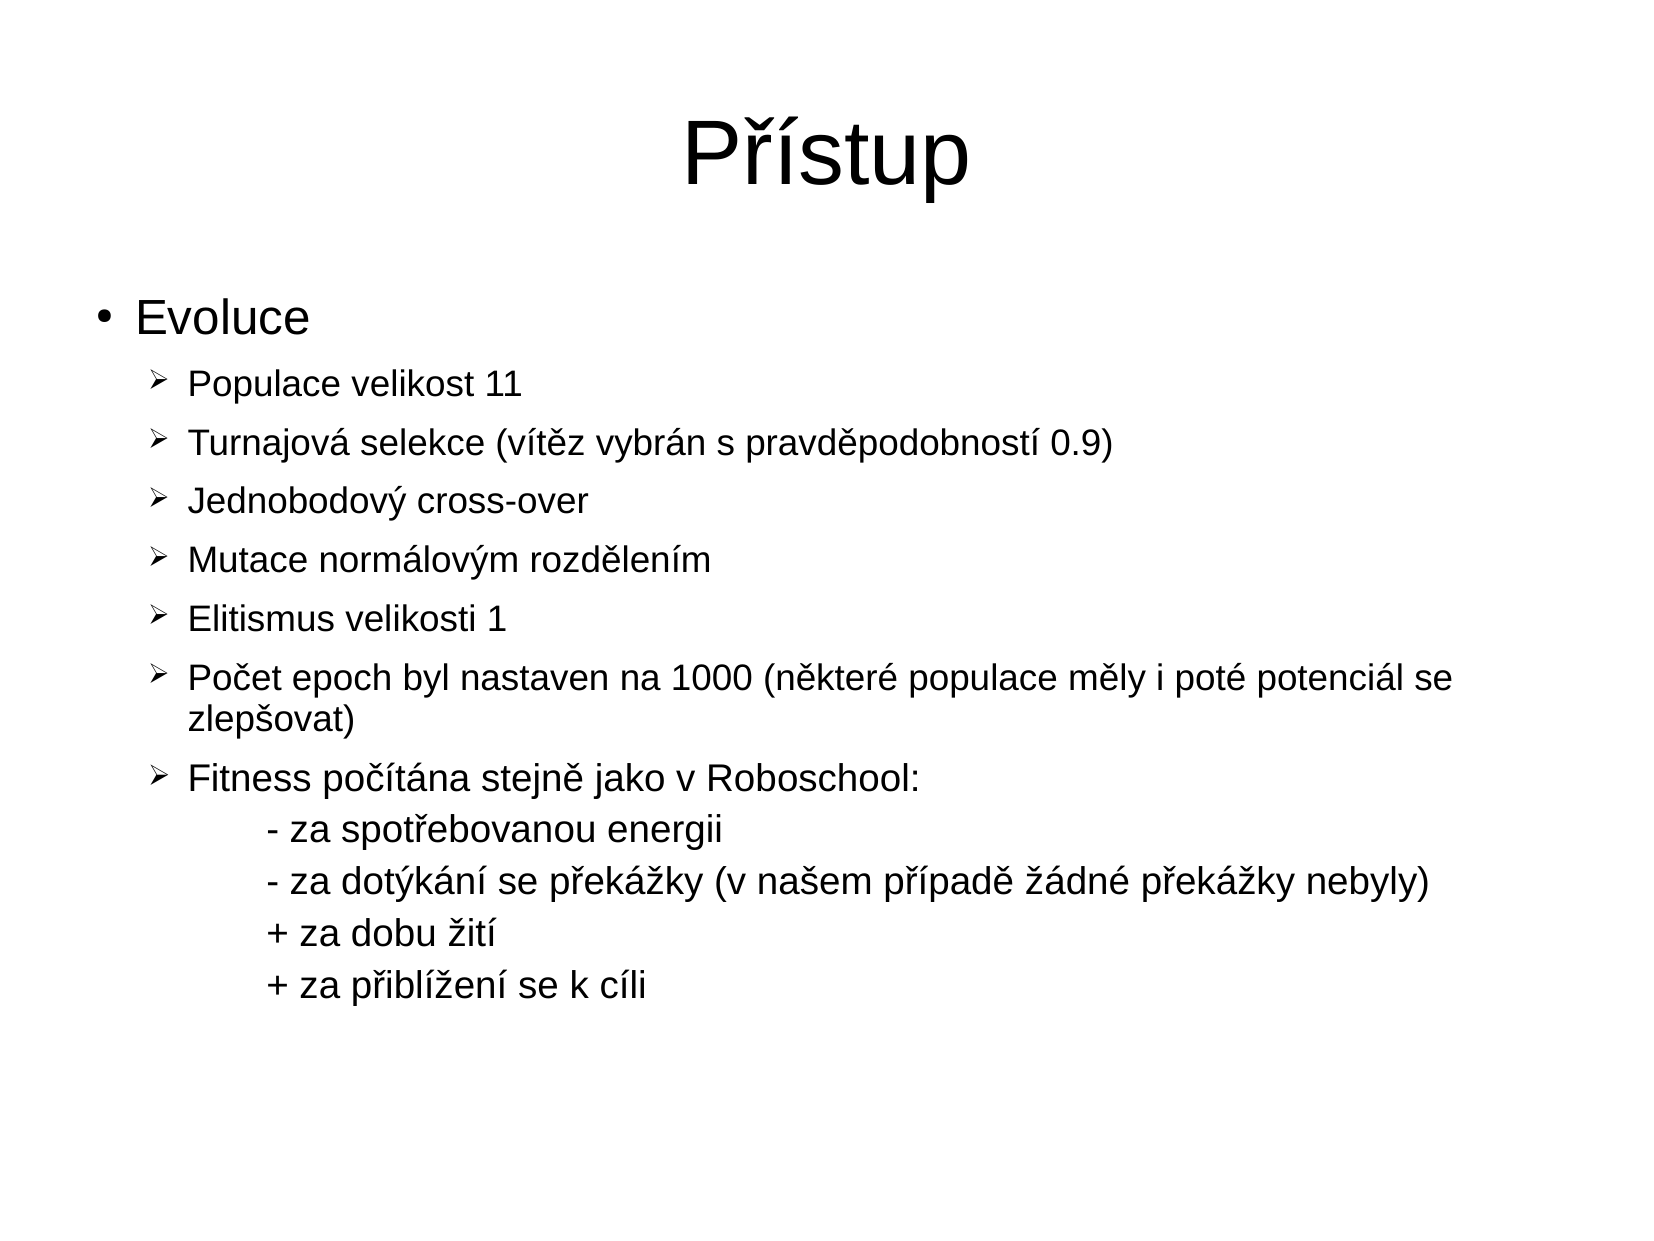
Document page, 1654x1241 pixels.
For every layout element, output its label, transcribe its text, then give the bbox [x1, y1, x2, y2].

list Evoluce Populace velikost 11 Turnajová selekce (vítěz vybrán s pravděpodobností 0.9) Jednobodový cross-over Mutace normálovým rozdělením Elitismus velikosti 1 Počet epoch byl nastaven na 1000 (některé populace měly i poté potenciál se zlepšovat) Fitness počítána stejně jako v Roboschool: - za spotřebovanou energii - za dotýkání se překážky (v našem případě žádné překážky nebyly) + za dobu žití + za přiblížení se k cíli [82, 290, 1571, 1010]
title Přístup [82, 49, 1571, 257]
